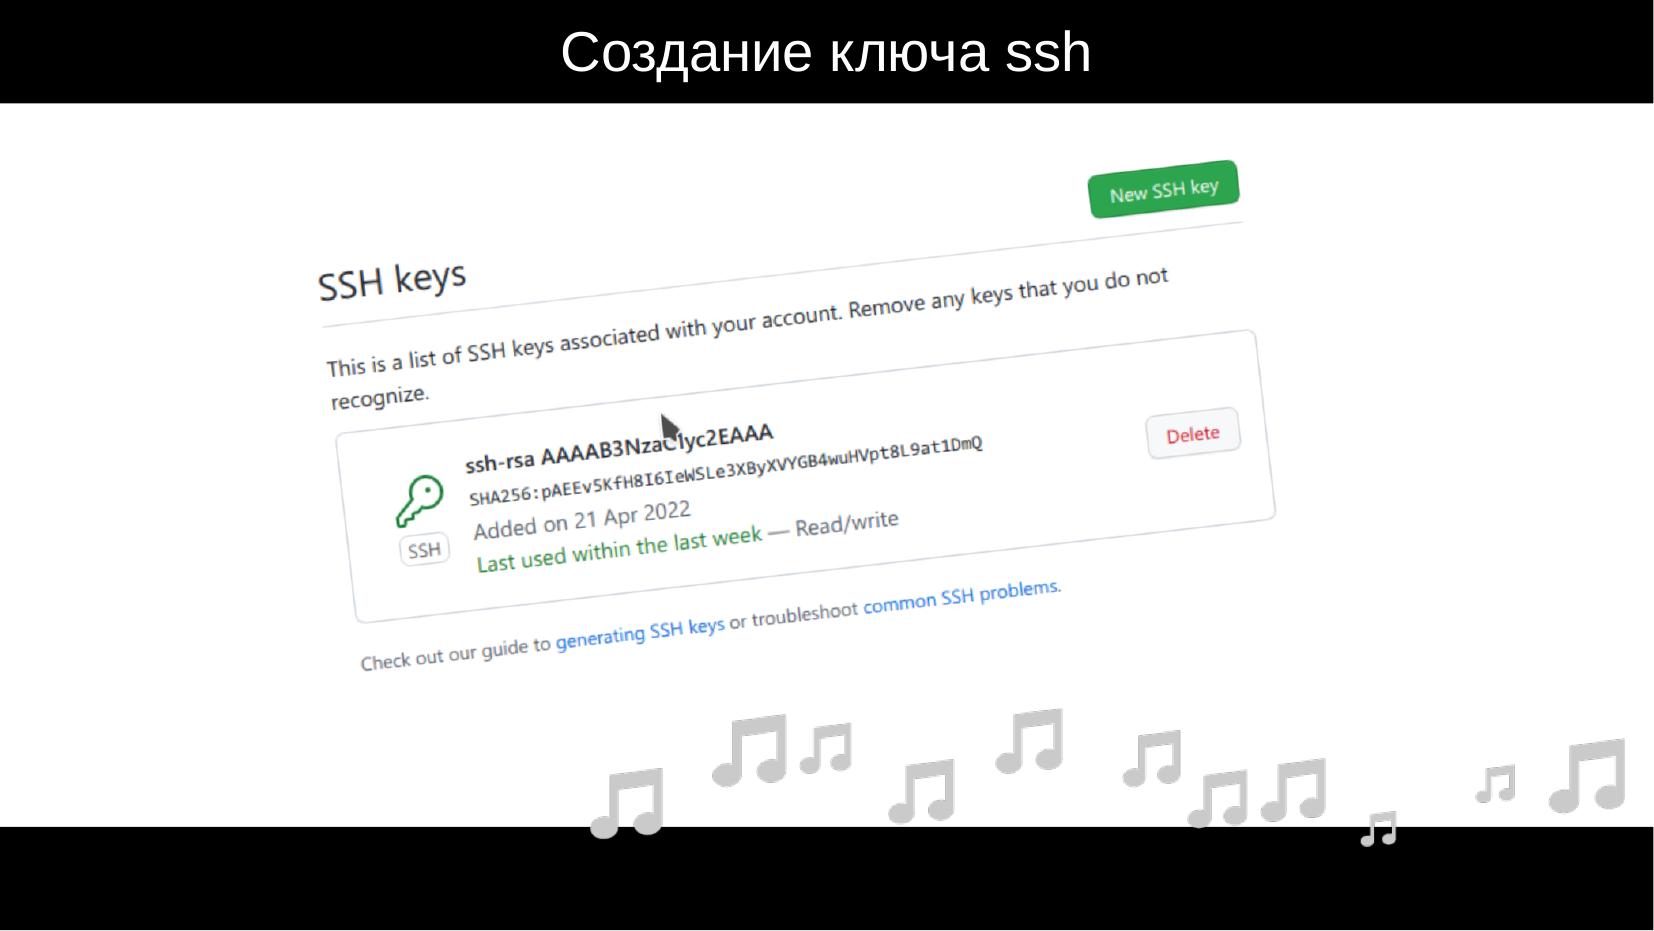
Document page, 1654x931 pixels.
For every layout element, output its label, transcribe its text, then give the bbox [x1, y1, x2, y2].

title Создание ключа ssh [59, 6, 1595, 98]
picture [270, 119, 1329, 709]
